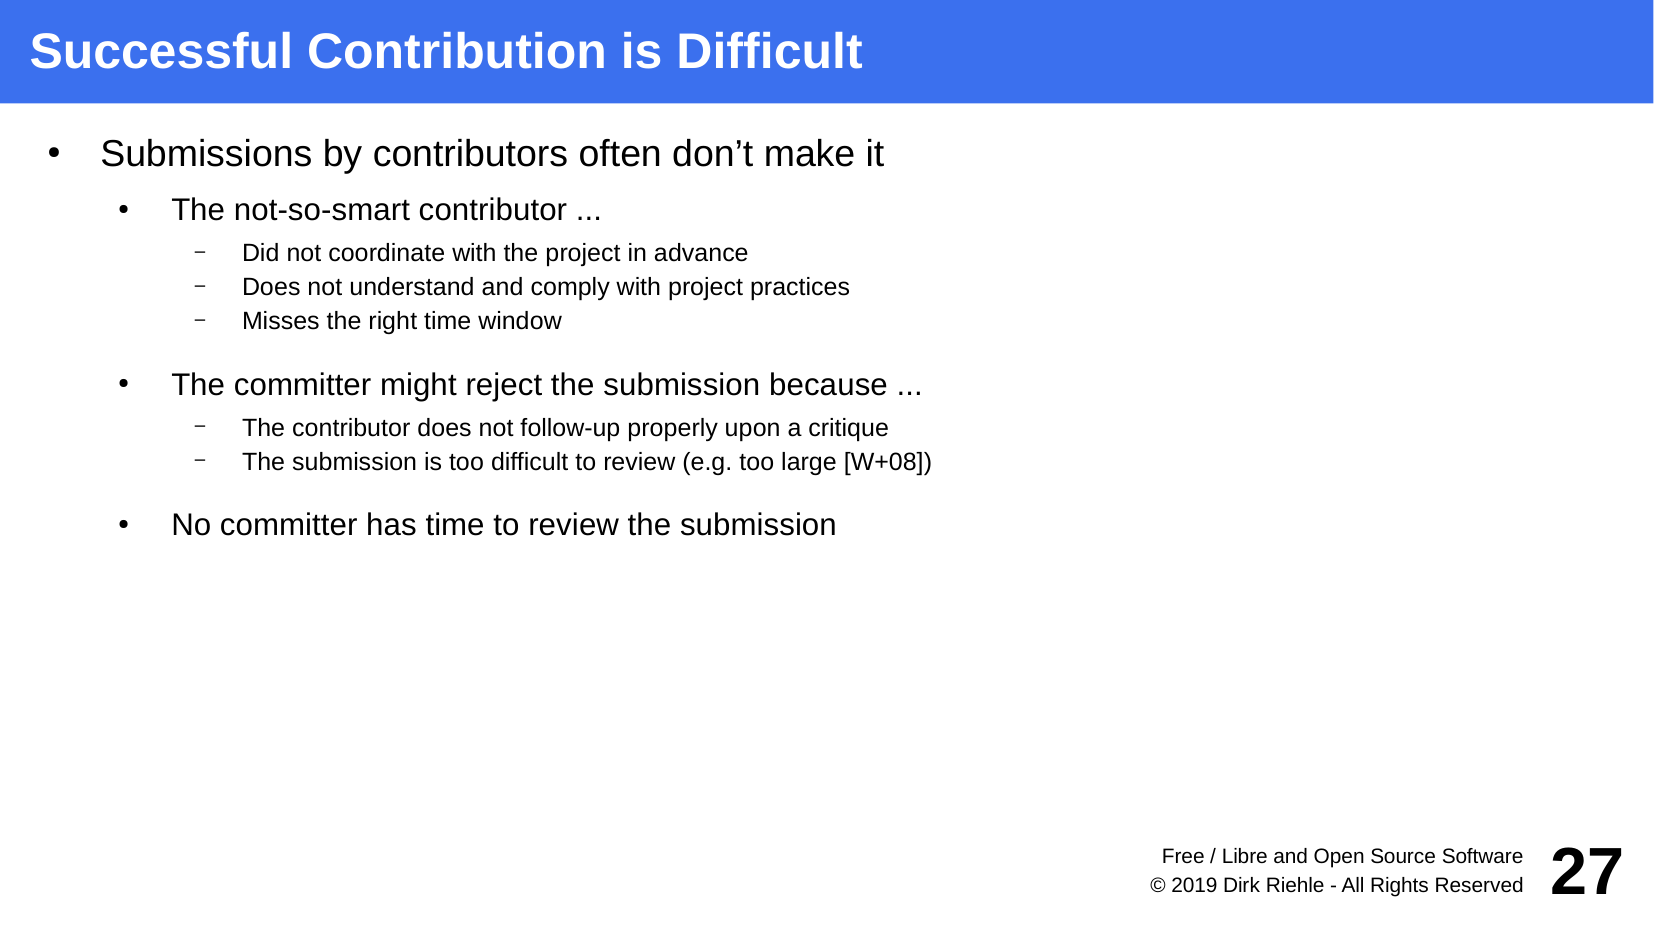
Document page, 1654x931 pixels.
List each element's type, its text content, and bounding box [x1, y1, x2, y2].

list Submissions by contributors often don’t make it The not-so-smart contributor ... Did not coordinate with the project in advance Does not understand and comply with project practices Misses the right time window The committer might reject the submission because ... The contributor does not follow-up properly upon a critique The submission is too difficult to review (e.g. too large [W+08]) No committer has time to review the submission [29, 132, 1625, 813]
title Successful Contribution is Difficult [0, 0, 1654, 104]
